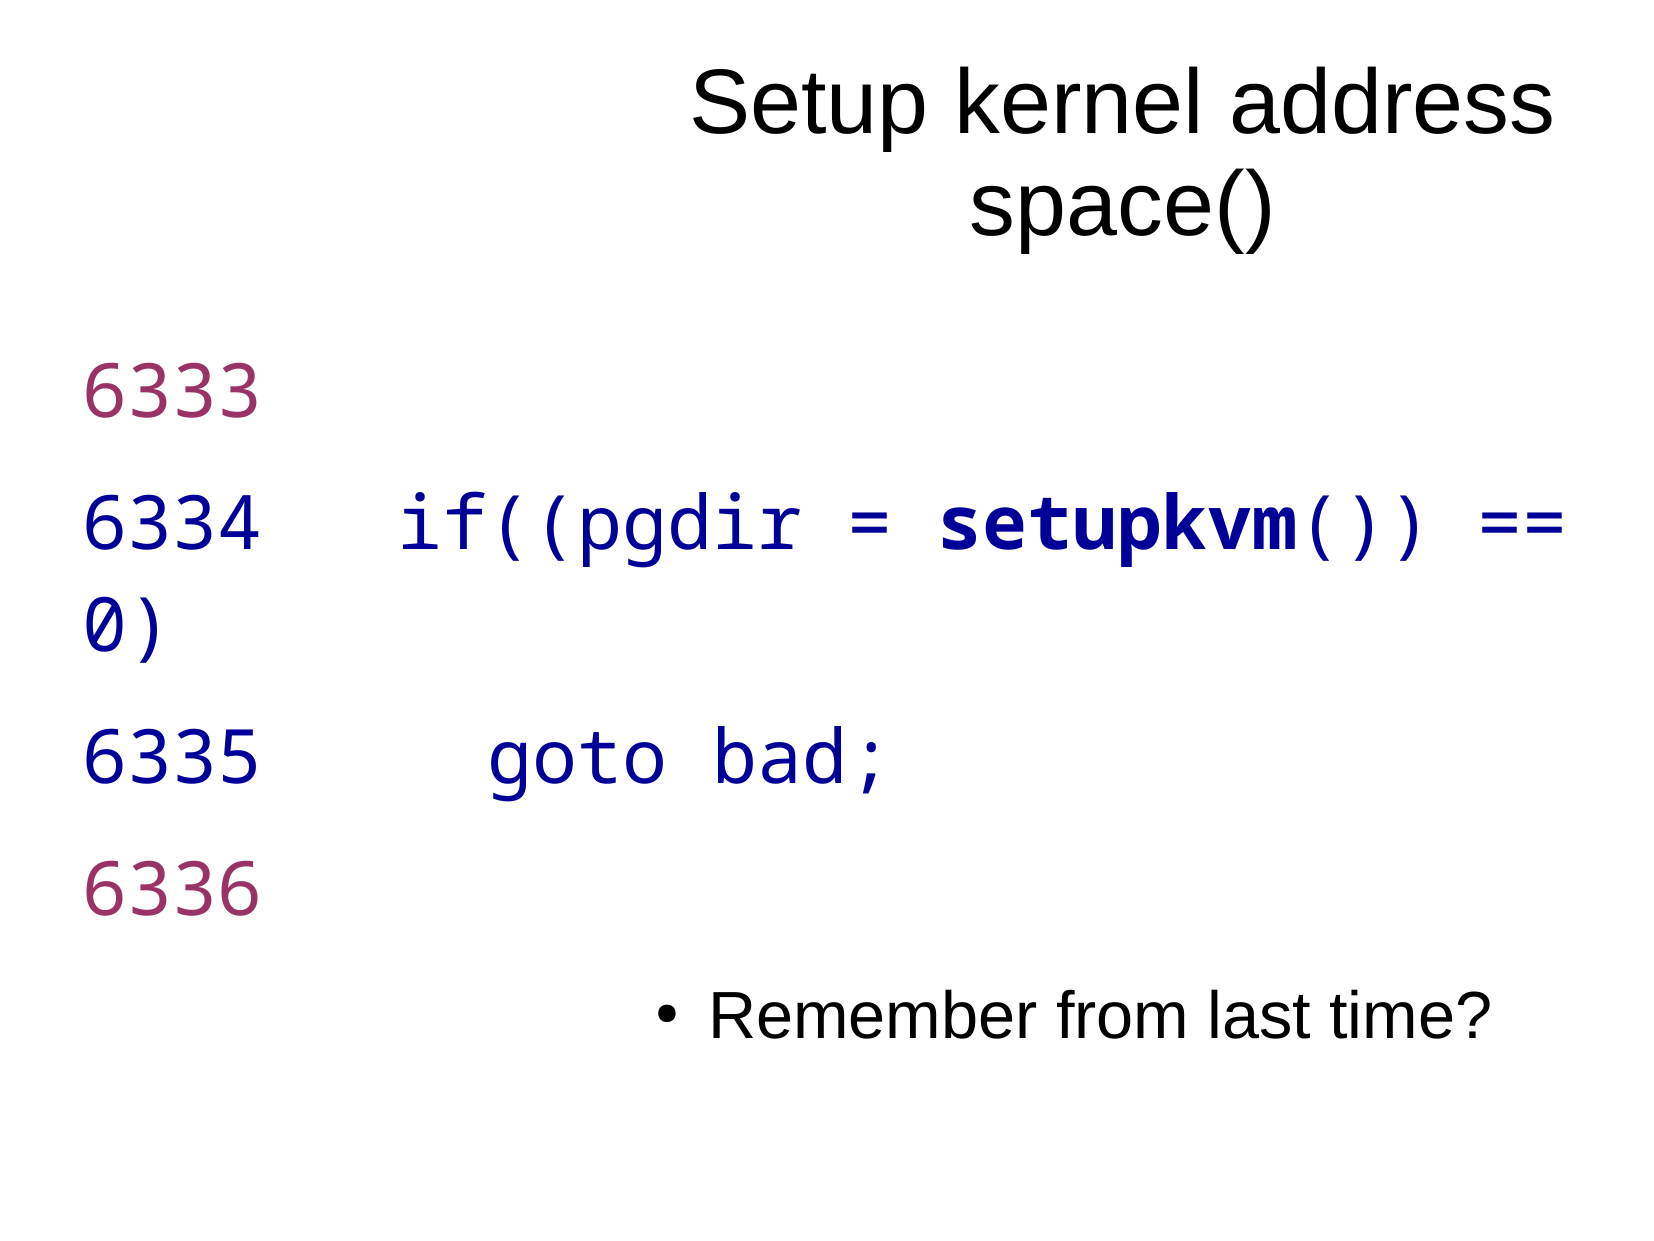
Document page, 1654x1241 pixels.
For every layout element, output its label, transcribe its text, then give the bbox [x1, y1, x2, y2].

list Remember from last time? [637, 978, 1530, 1126]
list 6333 6334 if((pgdir = setupkvm()) == 0) 6335 goto bad; 6336 [82, 337, 1571, 1163]
title Setup kernel address space() [675, 49, 1571, 257]
